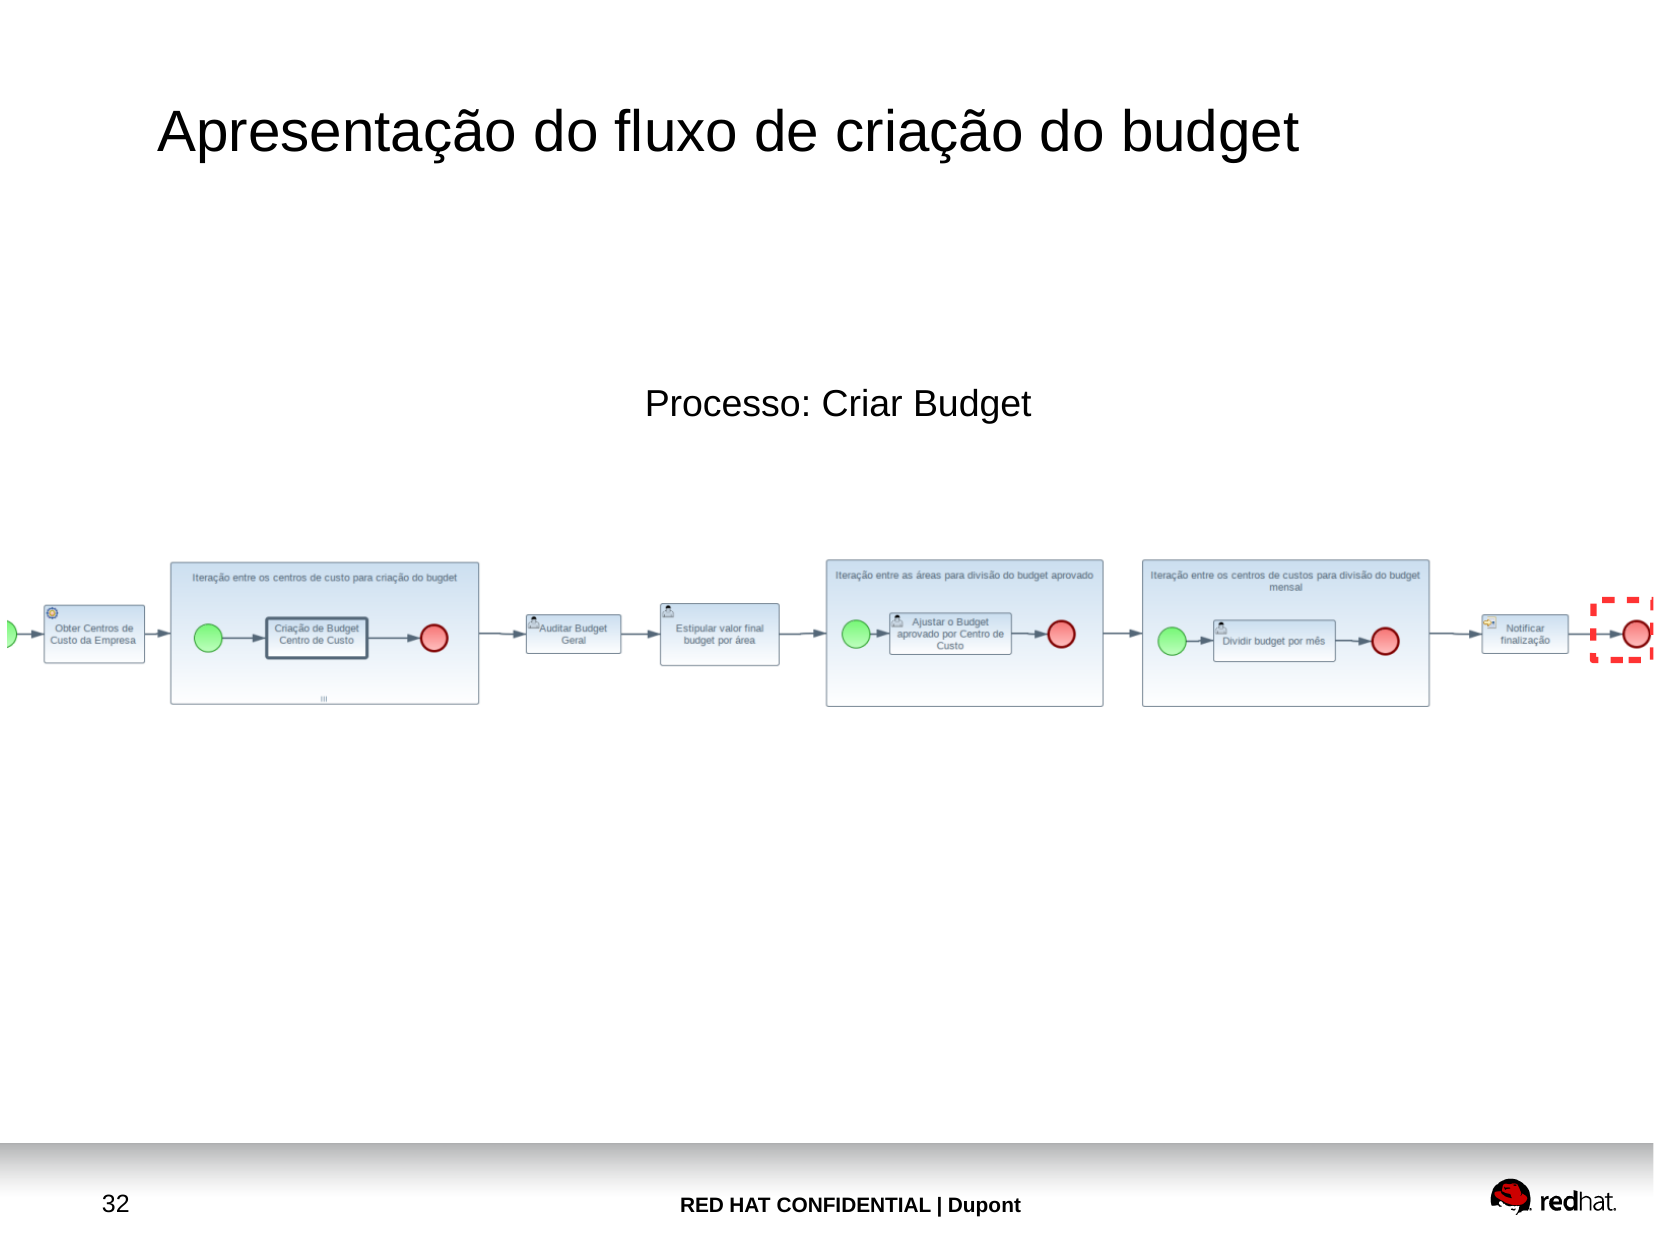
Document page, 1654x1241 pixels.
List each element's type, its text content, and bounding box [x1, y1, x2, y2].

picture [7, 542, 1654, 711]
text_box Apresentação do fluxo de criação do budget [82, 37, 1571, 226]
picture [0, 1143, 1654, 1241]
text_box Processo: Criar Budget [630, 375, 1058, 432]
